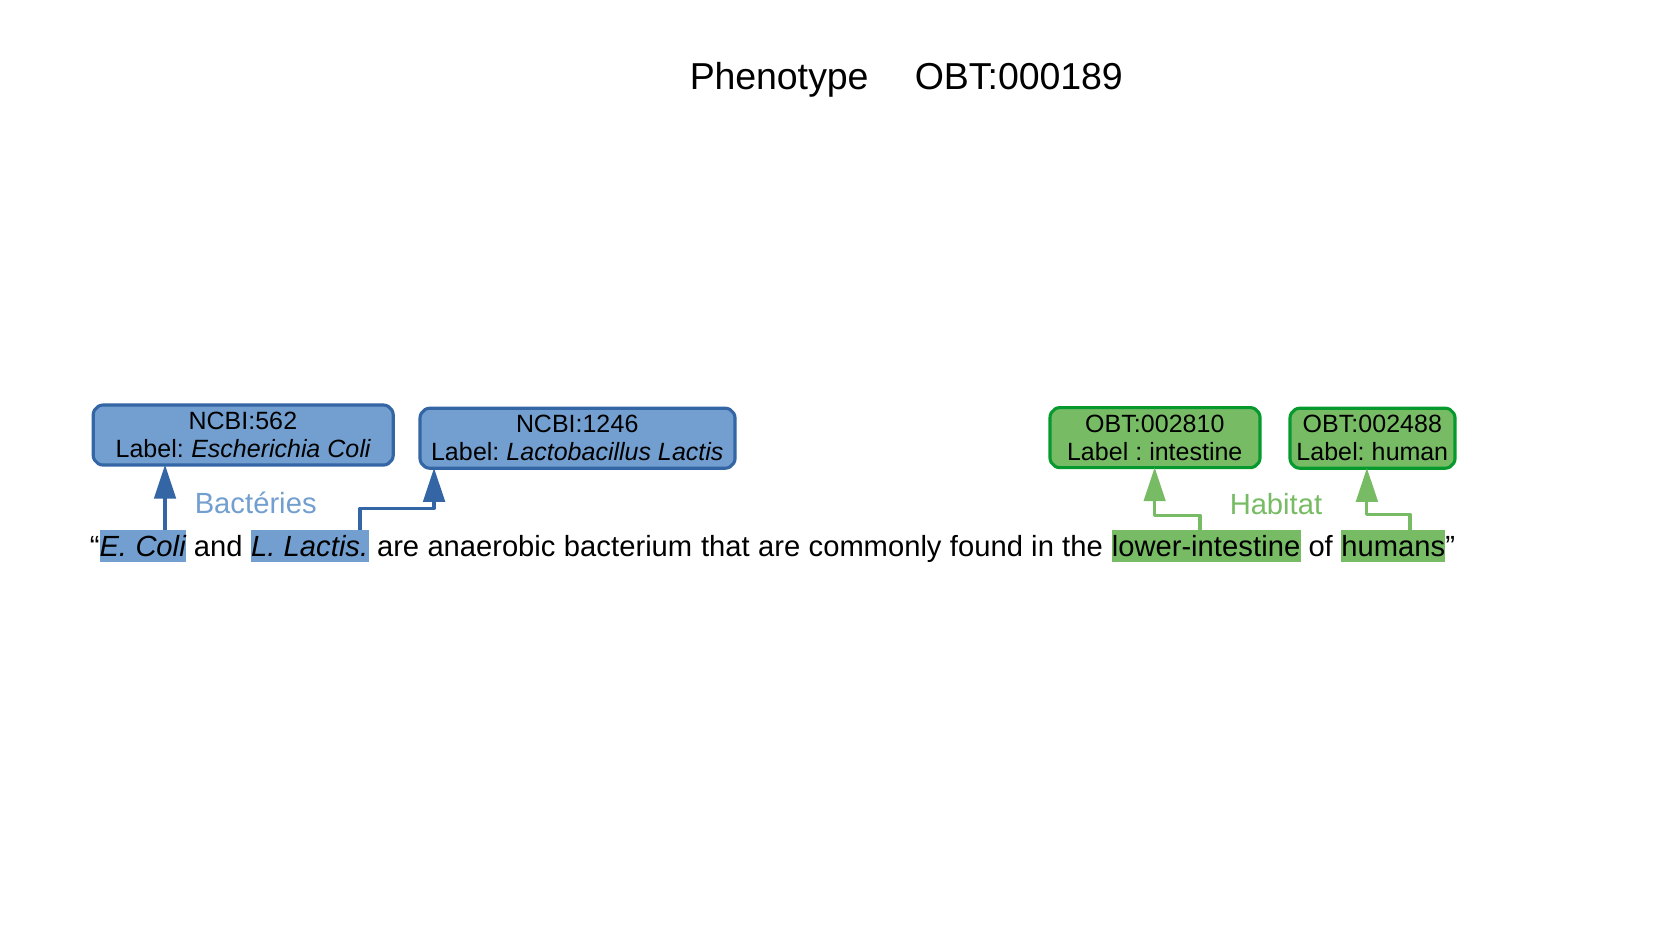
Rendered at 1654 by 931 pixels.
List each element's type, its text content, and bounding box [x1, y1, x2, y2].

text_box OBT:002810 Label : intestine [1050, 407, 1261, 468]
text_box NCBI:1246 Label: Lactobacillus Lactis [420, 408, 736, 469]
text_box Phenotype OBT:000189 [675, 48, 1138, 106]
text_box OBT:002488 Label: human [1290, 408, 1456, 469]
text_box Habitat [1215, 480, 1397, 522]
text_box Bactéries [180, 480, 541, 561]
text_box NCBI:562 Label: Escherichia Coli [93, 405, 394, 466]
text_box “E. Coli and L. Lactis. are anaerobic bacterium that are commonly found in the lower-intestine of humans” [75, 522, 1471, 603]
